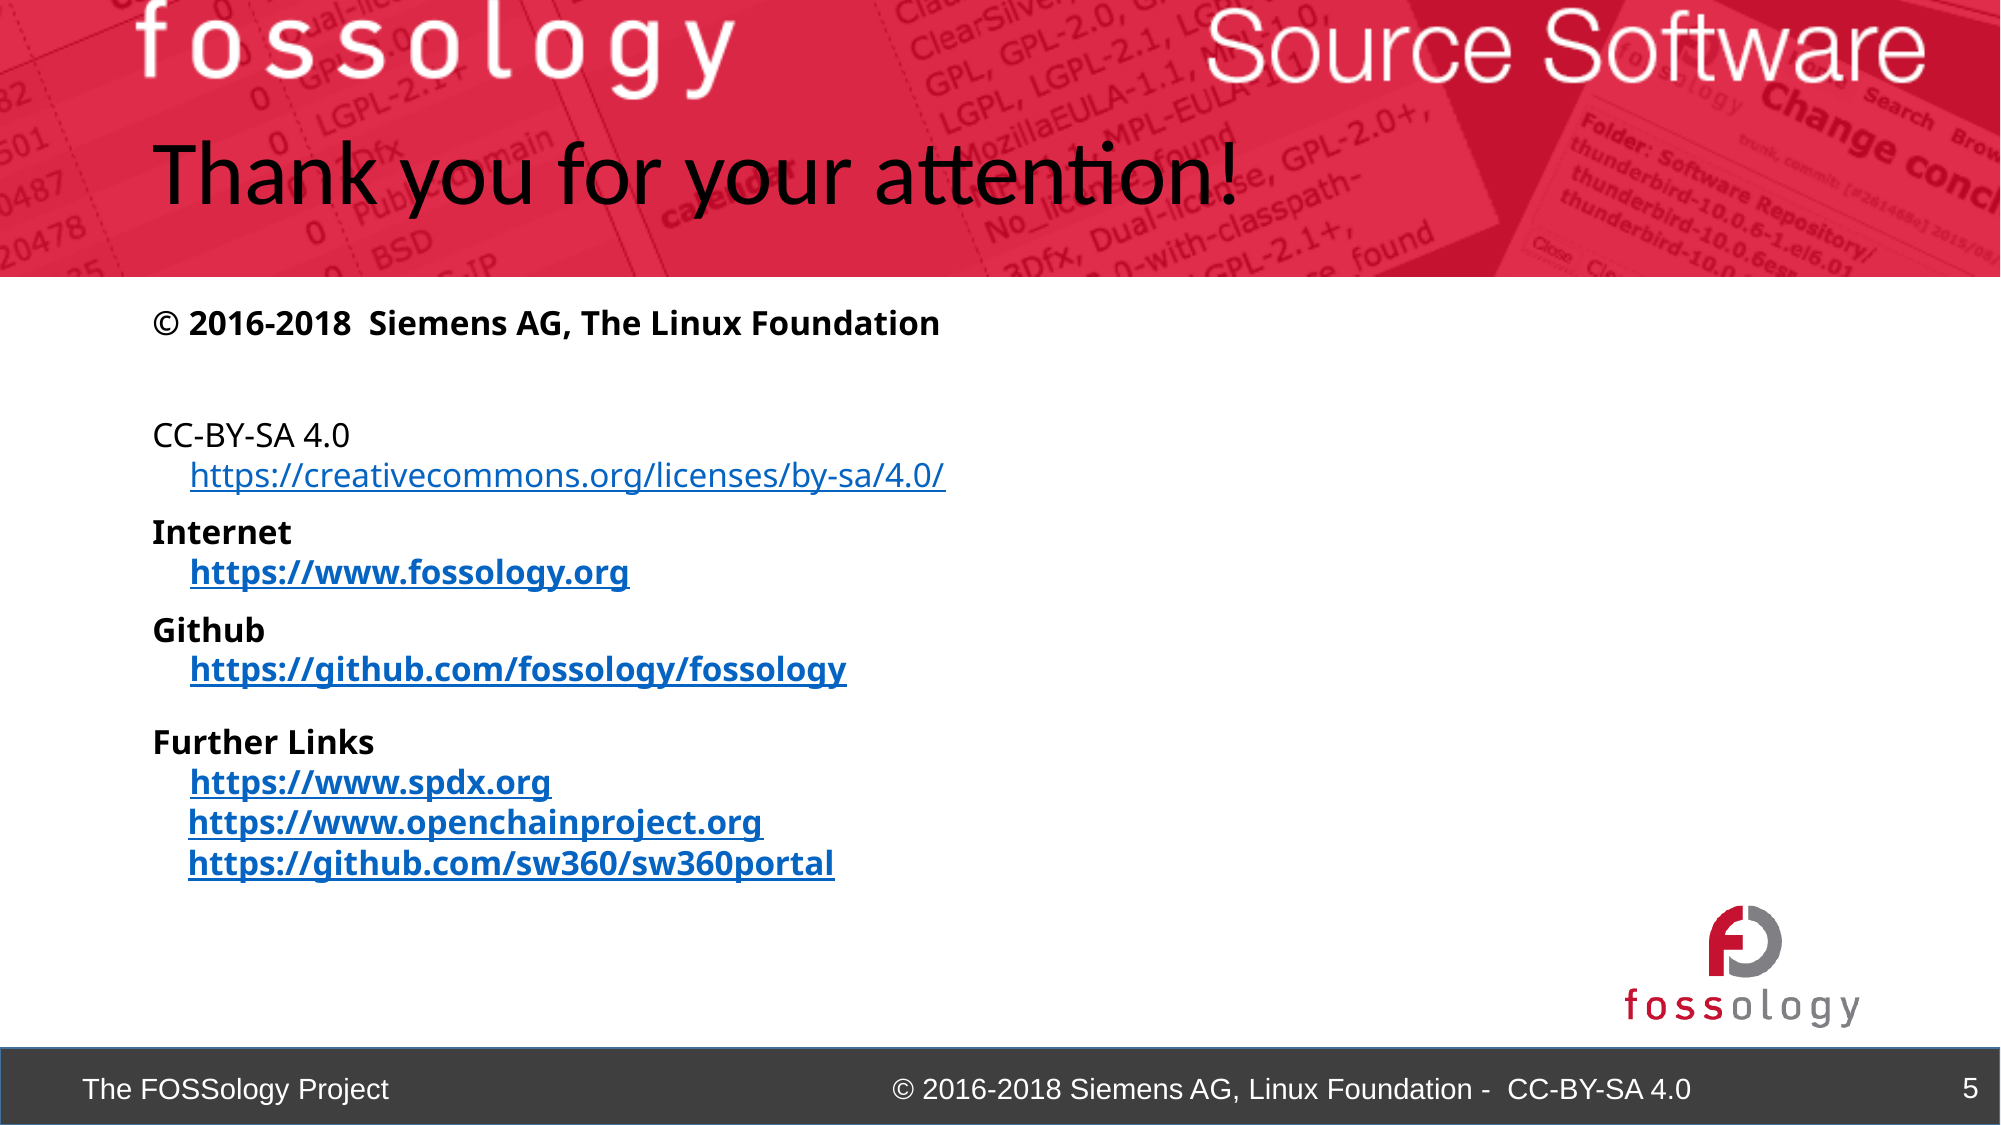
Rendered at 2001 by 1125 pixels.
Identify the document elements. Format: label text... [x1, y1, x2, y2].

picture [1621, 1013, 1863, 1031]
picture [0, 0, 2001, 277]
text_box Thank you for your attention! [137, 59, 1863, 277]
text_box © 2016-2018 Siemens AG, The Linux Foundation CC-BY-SA 4.0 https://creativecommons.org/licenses/by-sa/4.0/ Internet https://www.fossology.org Github https://github.com/fossology/fossology Further Links https://www.spdx.org https://www.openchainproject.org https://github.com/sw360/sw360portal [137, 299, 1863, 1013]
